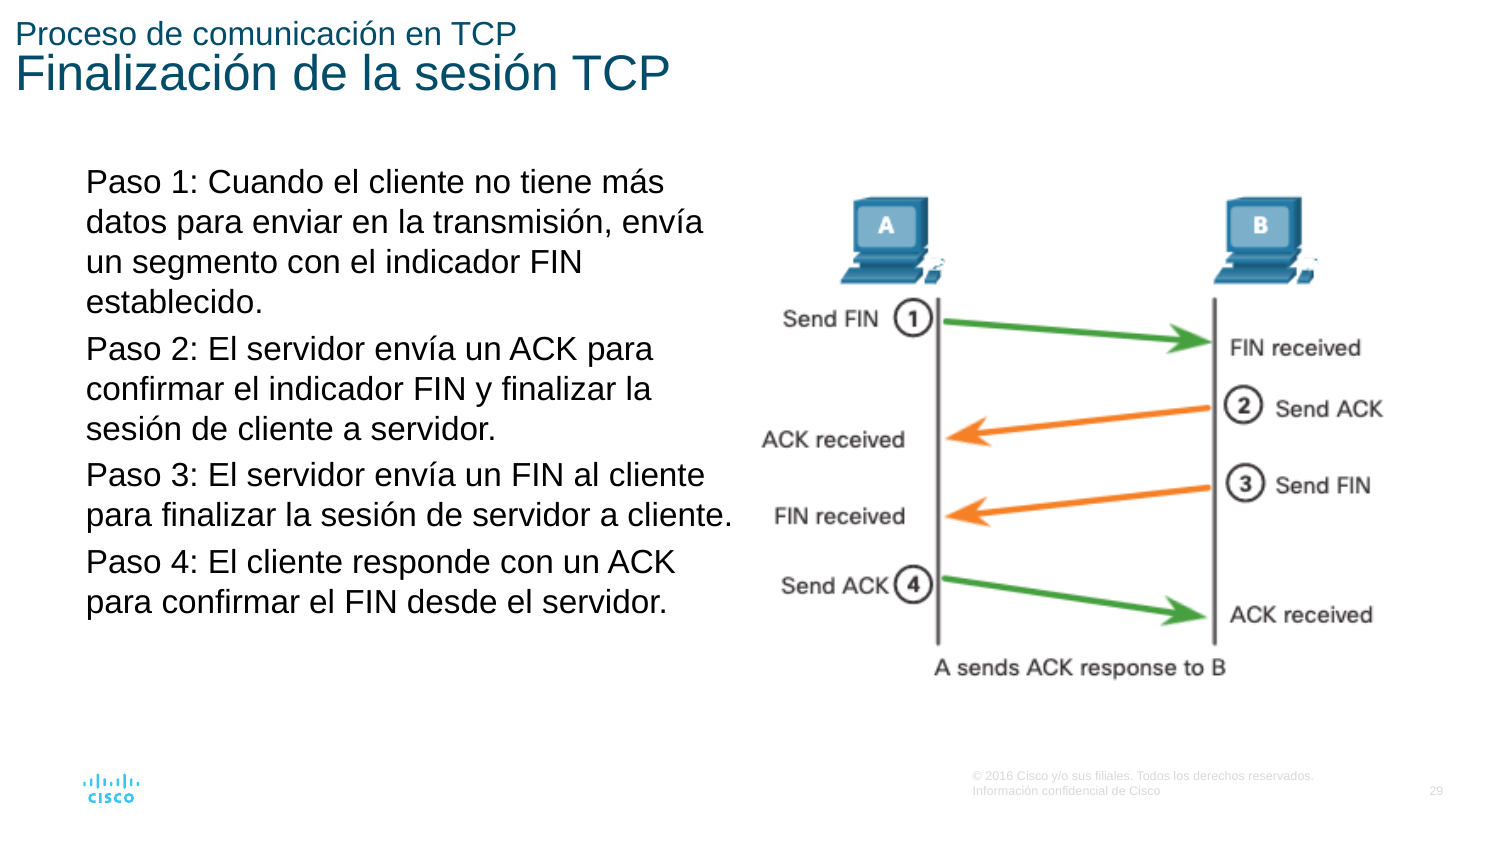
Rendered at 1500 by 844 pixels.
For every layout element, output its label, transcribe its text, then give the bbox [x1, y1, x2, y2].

list Paso 1: Cuando el cliente no tiene más datos para enviar en la transmisión, envía un segmento con el indicador FIN establecido. Paso 2: El servidor envía un ACK para confirmar el indicador FIN y finalizar la sesión de cliente a servidor. Paso 3: El servidor envía un FIN al cliente para finalizar la sesión de servidor a cliente. Paso 4: El cliente responde con un ACK para confirmar el FIN desde el servidor. [70, 153, 750, 658]
title Proceso de comunicación en TCP Finalización de la sesión TCP [0, 0, 1369, 121]
picture [750, 186, 1399, 691]
